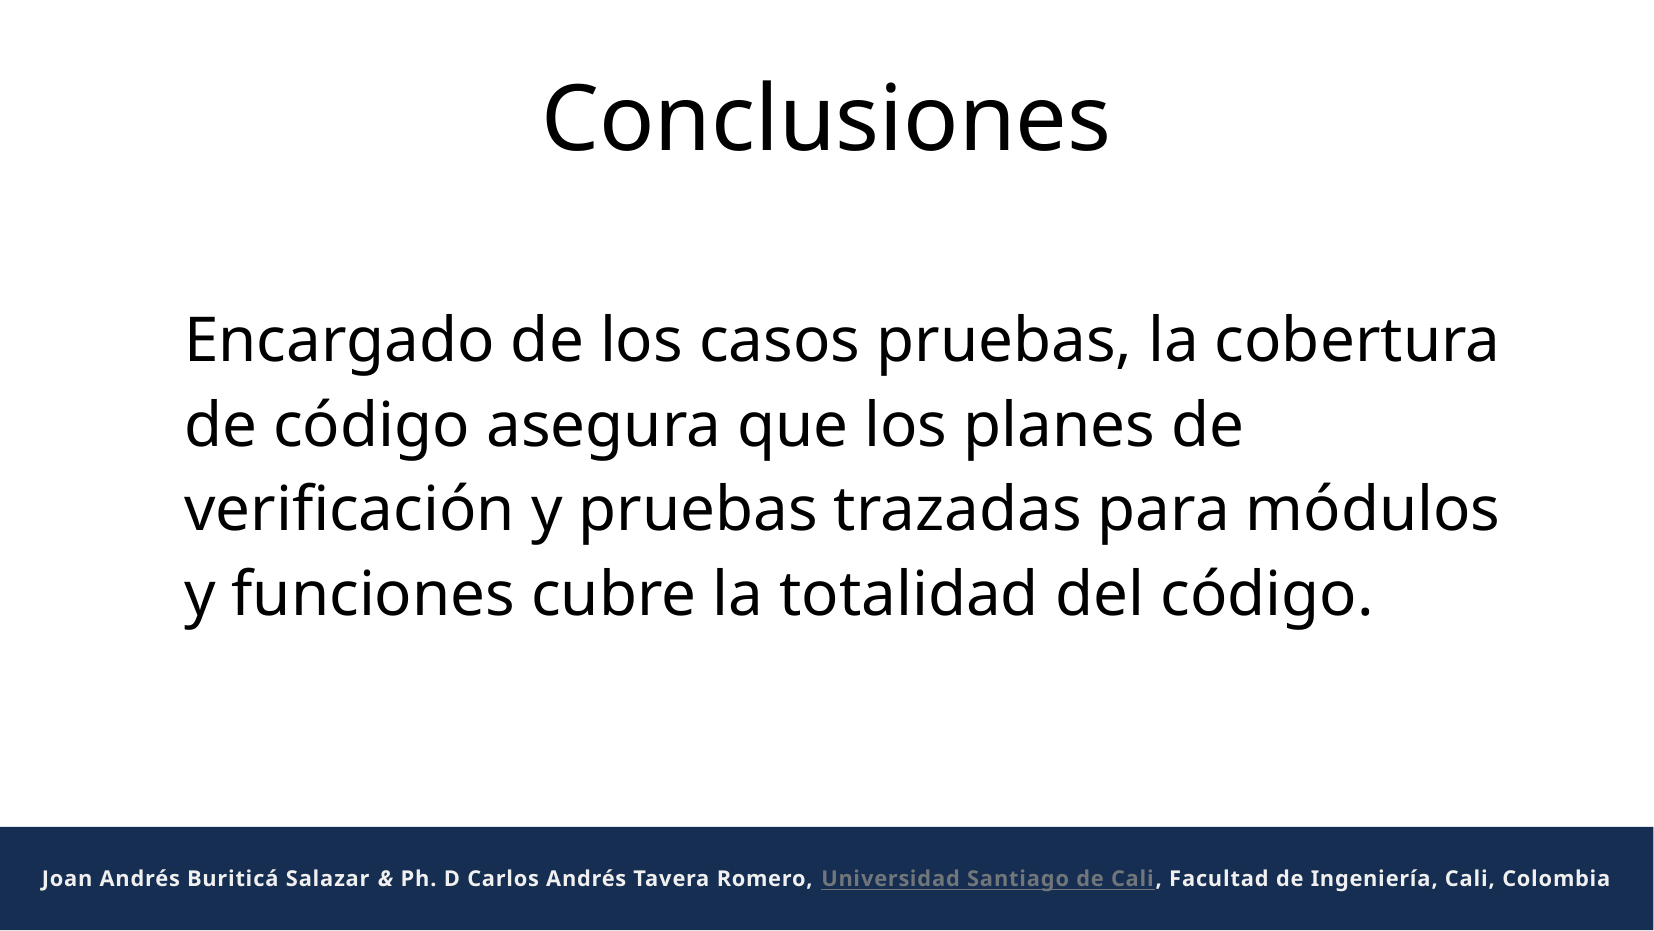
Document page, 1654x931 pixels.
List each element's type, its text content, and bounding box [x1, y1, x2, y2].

list Encargado de los casos pruebas, la cobertura de código asegura que los planes de verificación y pruebas trazadas para módulos y funciones cubre la totalidad del código. [118, 295, 1524, 638]
title Conclusiones [82, 37, 1571, 193]
